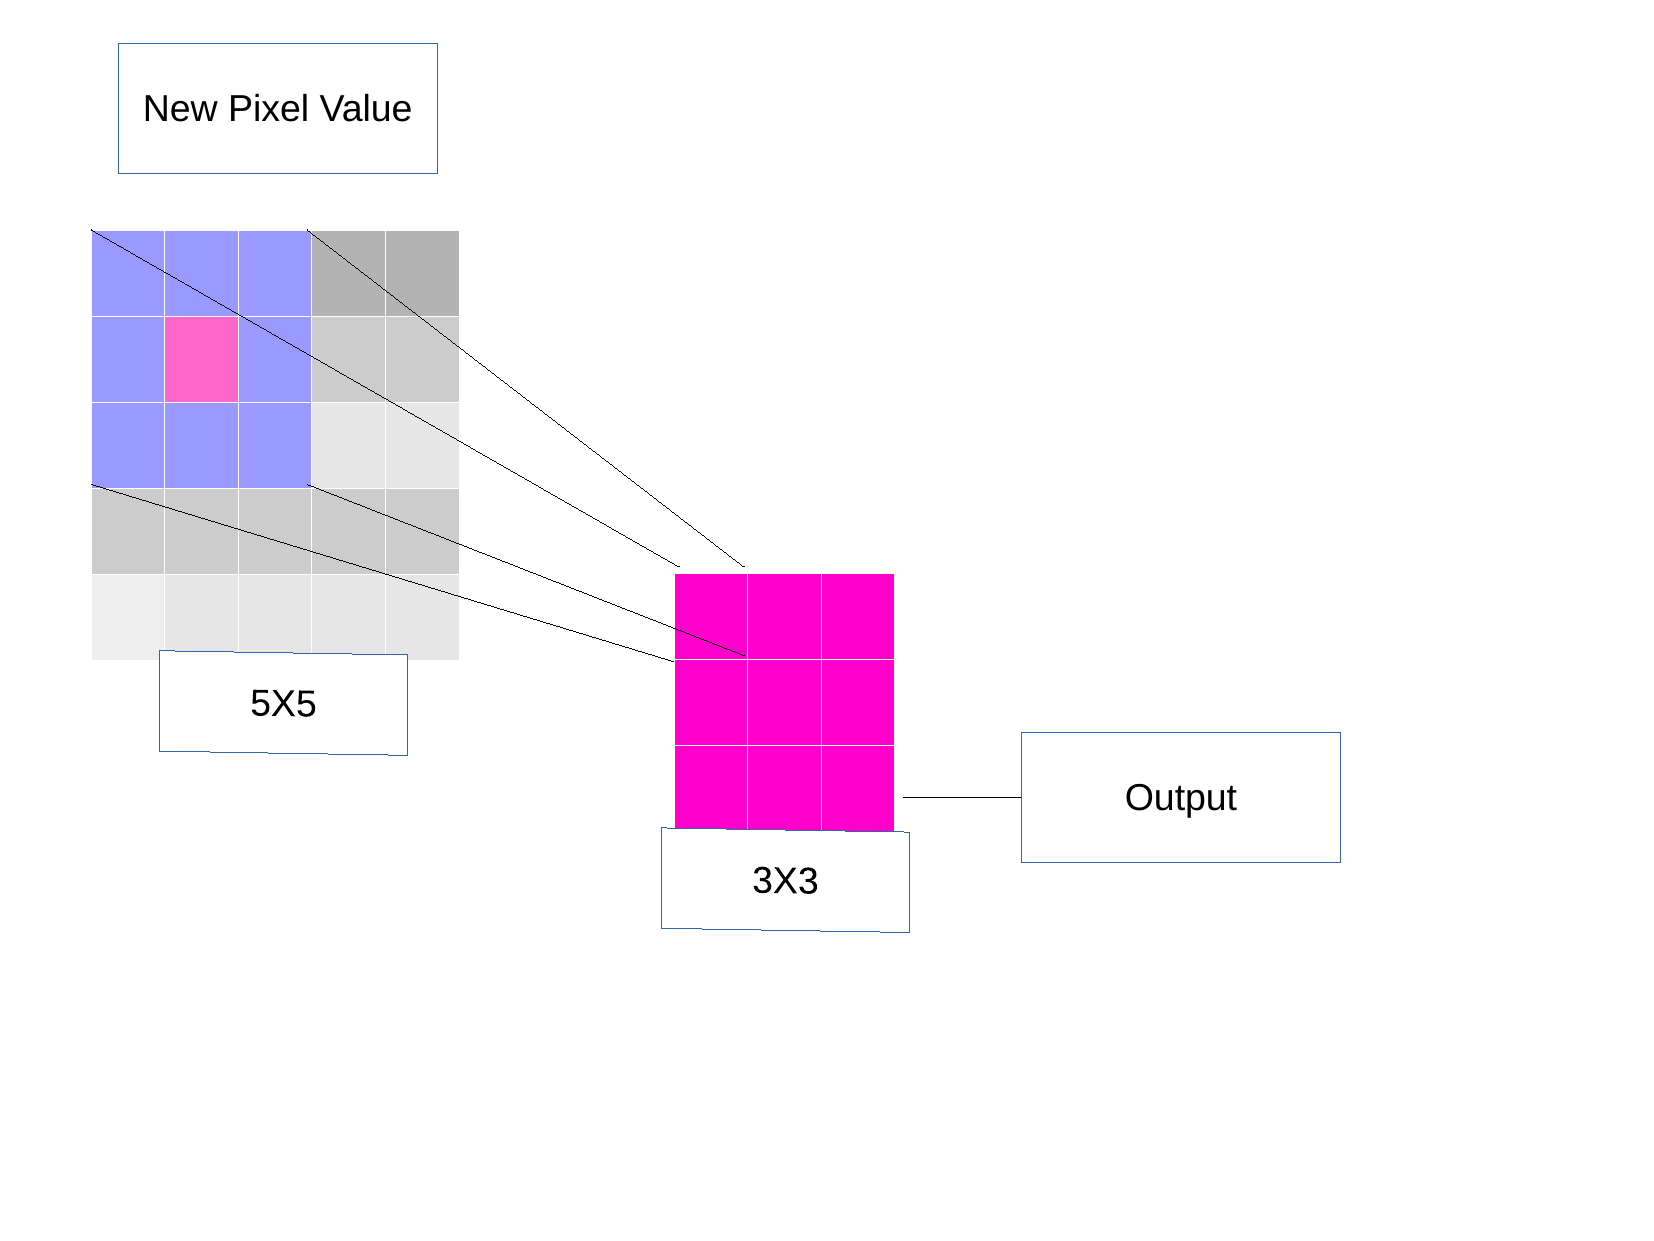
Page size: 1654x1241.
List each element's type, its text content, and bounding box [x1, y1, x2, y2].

table_cell [239, 575, 311, 653]
text_box 5X5 [159, 650, 408, 756]
table_cell [748, 746, 821, 830]
table_cell [822, 660, 894, 745]
table_cell [92, 489, 164, 574]
table_cell [748, 574, 821, 659]
table_cell [312, 403, 385, 488]
table_cell [601, 746, 674, 831]
table_header [92, 231, 164, 316]
table_cell [239, 317, 311, 402]
table_cell [386, 403, 459, 488]
table_header [165, 231, 238, 316]
table_header [895, 488, 968, 573]
table_header [748, 488, 821, 573]
table_cell [92, 317, 164, 402]
table_cell [312, 317, 385, 402]
table_cell [748, 660, 821, 745]
table_cell [165, 403, 238, 488]
table_cell [312, 489, 385, 574]
table_cell [822, 574, 894, 659]
table_cell [165, 575, 238, 652]
table_header [601, 488, 674, 573]
table_cell [675, 746, 747, 829]
table_header [239, 231, 311, 316]
table_header [675, 488, 747, 573]
table_cell [675, 574, 747, 659]
text_box Output [1021, 732, 1341, 863]
table_cell [601, 574, 674, 659]
table_header [386, 231, 459, 316]
table_cell [239, 489, 311, 574]
table_cell [165, 317, 238, 402]
table_cell [675, 660, 747, 745]
table_header [312, 231, 385, 316]
table_cell [601, 832, 661, 918]
table_cell [822, 746, 894, 831]
table_cell [386, 575, 459, 660]
table_cell [239, 403, 311, 488]
text_box New Pixel Value [118, 43, 438, 174]
table_cell [895, 660, 968, 745]
table_header [822, 488, 894, 573]
table_cell [386, 489, 459, 574]
table_cell [386, 317, 459, 402]
table_cell [601, 660, 674, 745]
table_cell [895, 746, 968, 831]
table_cell [312, 575, 385, 654]
table_cell [165, 489, 238, 574]
table_cell [92, 403, 164, 488]
table_cell [910, 832, 968, 918]
text_box 3X3 [661, 827, 910, 933]
table_cell [92, 575, 164, 660]
table_cell [895, 574, 968, 659]
